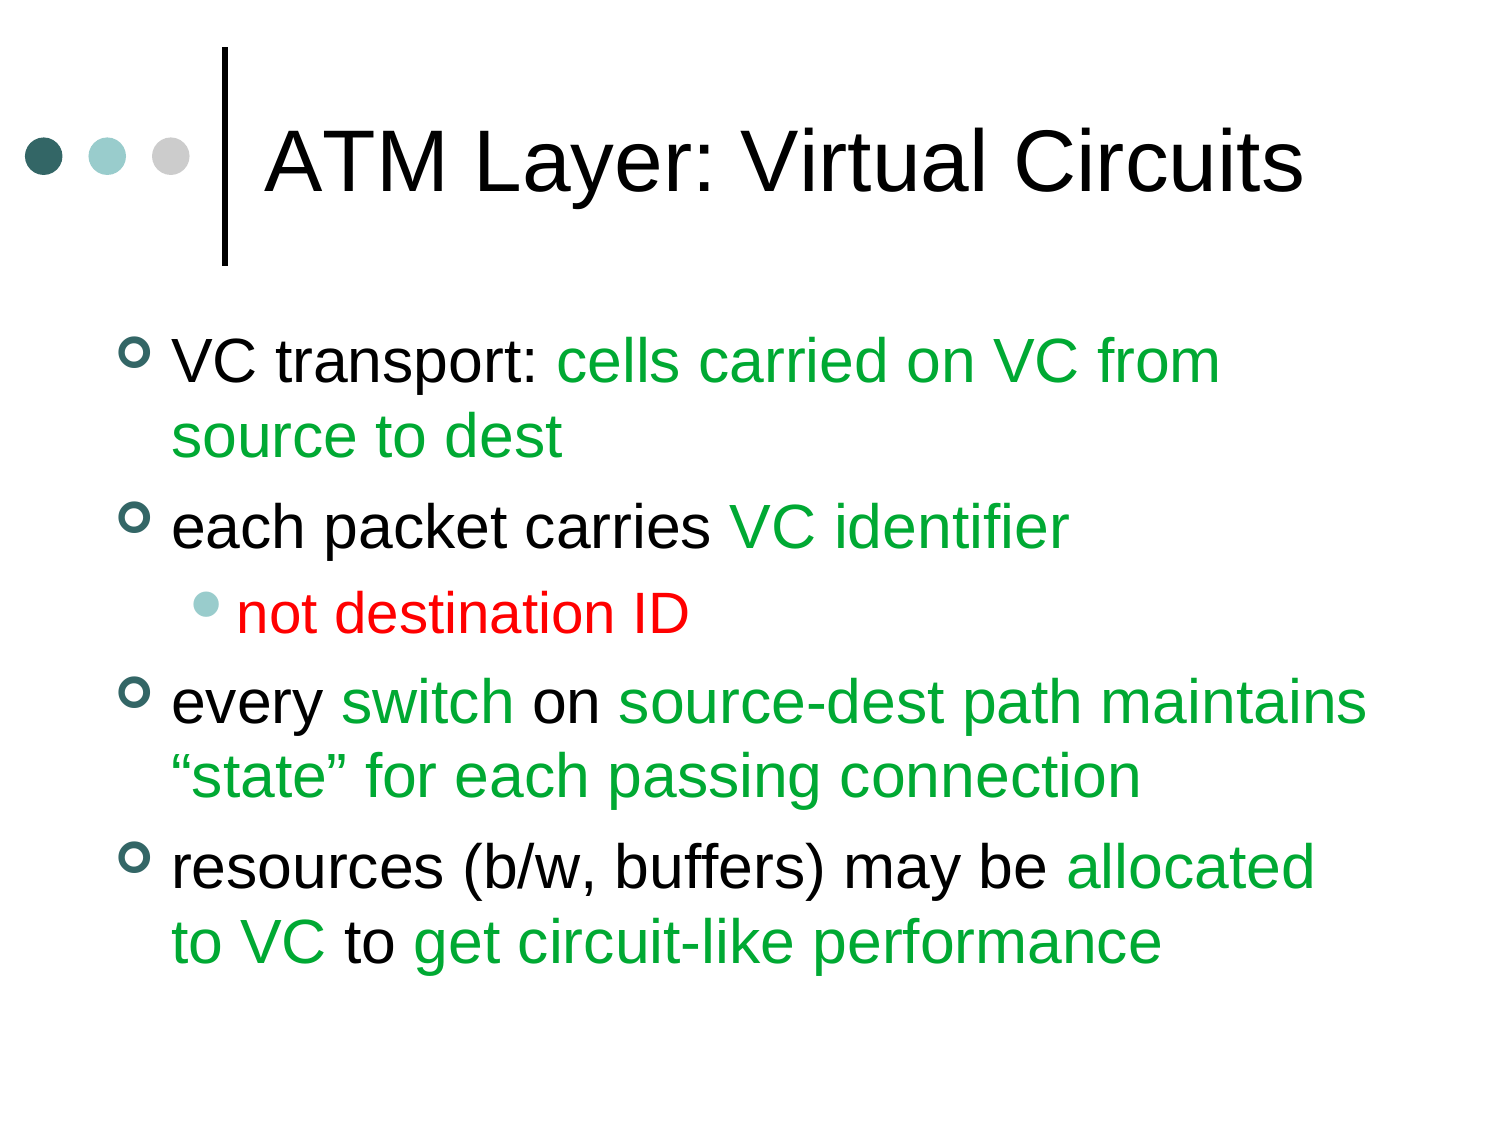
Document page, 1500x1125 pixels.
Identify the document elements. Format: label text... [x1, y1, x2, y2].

list VC transport: cells carried on VC from source to dest each packet carries VC identifier not destination ID every switch on source-dest path maintains “state” for each passing connection resources (b/w, buffers) may be allocated to VC to get circuit-like performance [100, 312, 1400, 988]
title ATM Layer: Virtual Circuits [249, 31, 1401, 282]
